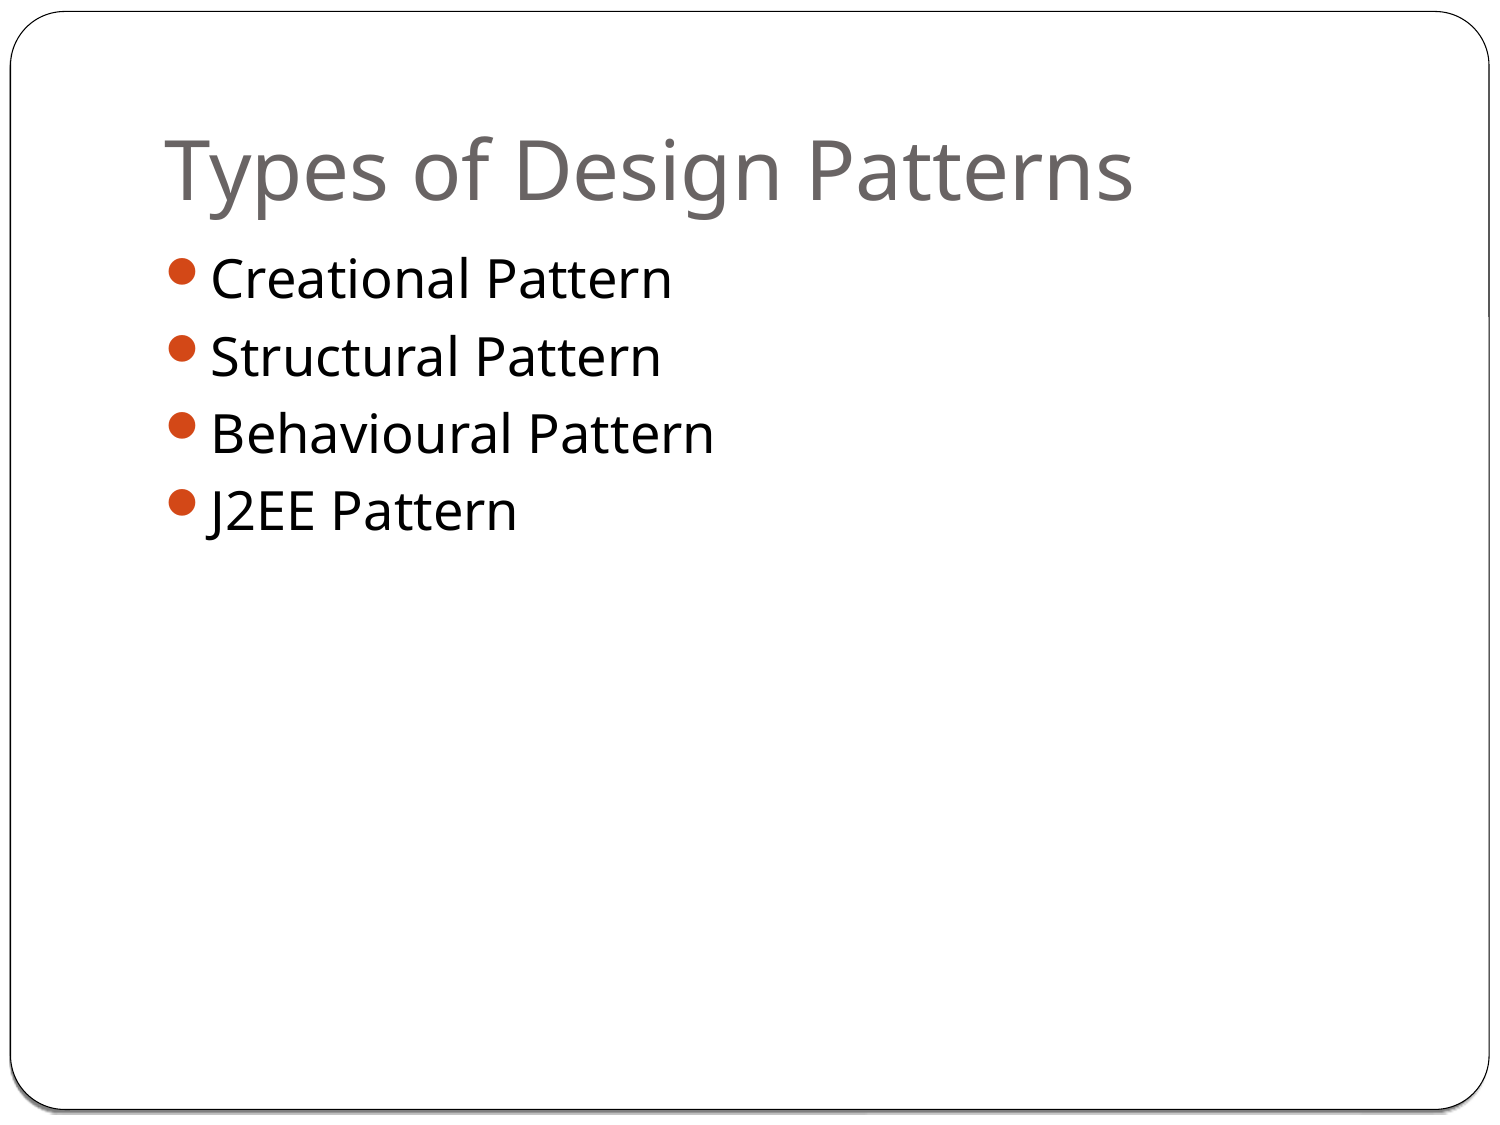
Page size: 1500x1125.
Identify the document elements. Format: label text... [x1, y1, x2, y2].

title Types of Design Patterns [150, 45, 1425, 233]
list Creational Pattern Structural Pattern Behavioural Pattern J2EE Pattern [150, 237, 1425, 988]
